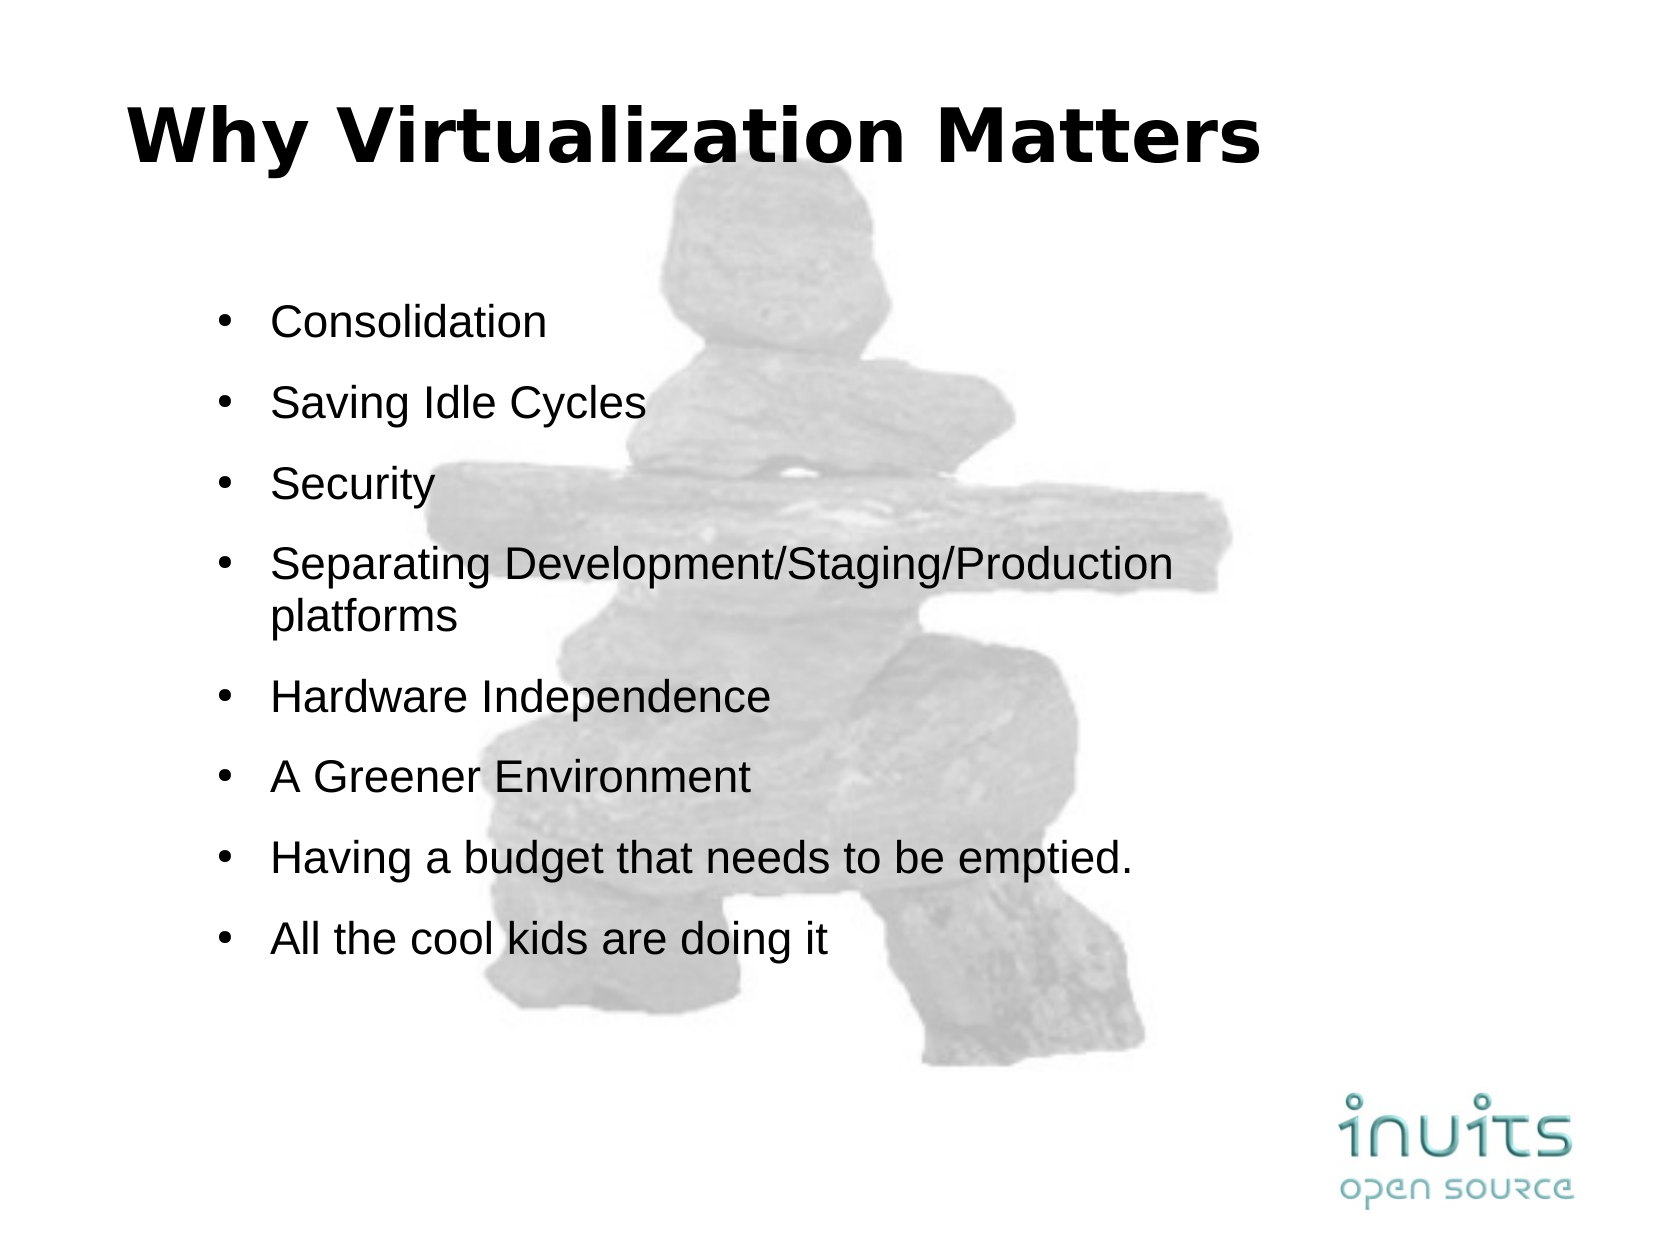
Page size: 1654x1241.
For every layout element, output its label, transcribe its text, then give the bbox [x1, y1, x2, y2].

title Why Virtualization Matters [110, 85, 1291, 207]
list Consolidation Saving Idle Cycles Security Separating Development/Staging/Production platforms Hardware Independence A Greener Environment Having a budget that needs to be emptied. All the cool kids are doing it [199, 296, 1266, 1200]
picture [1337, 1087, 1576, 1210]
picture [337, 112, 1298, 1120]
